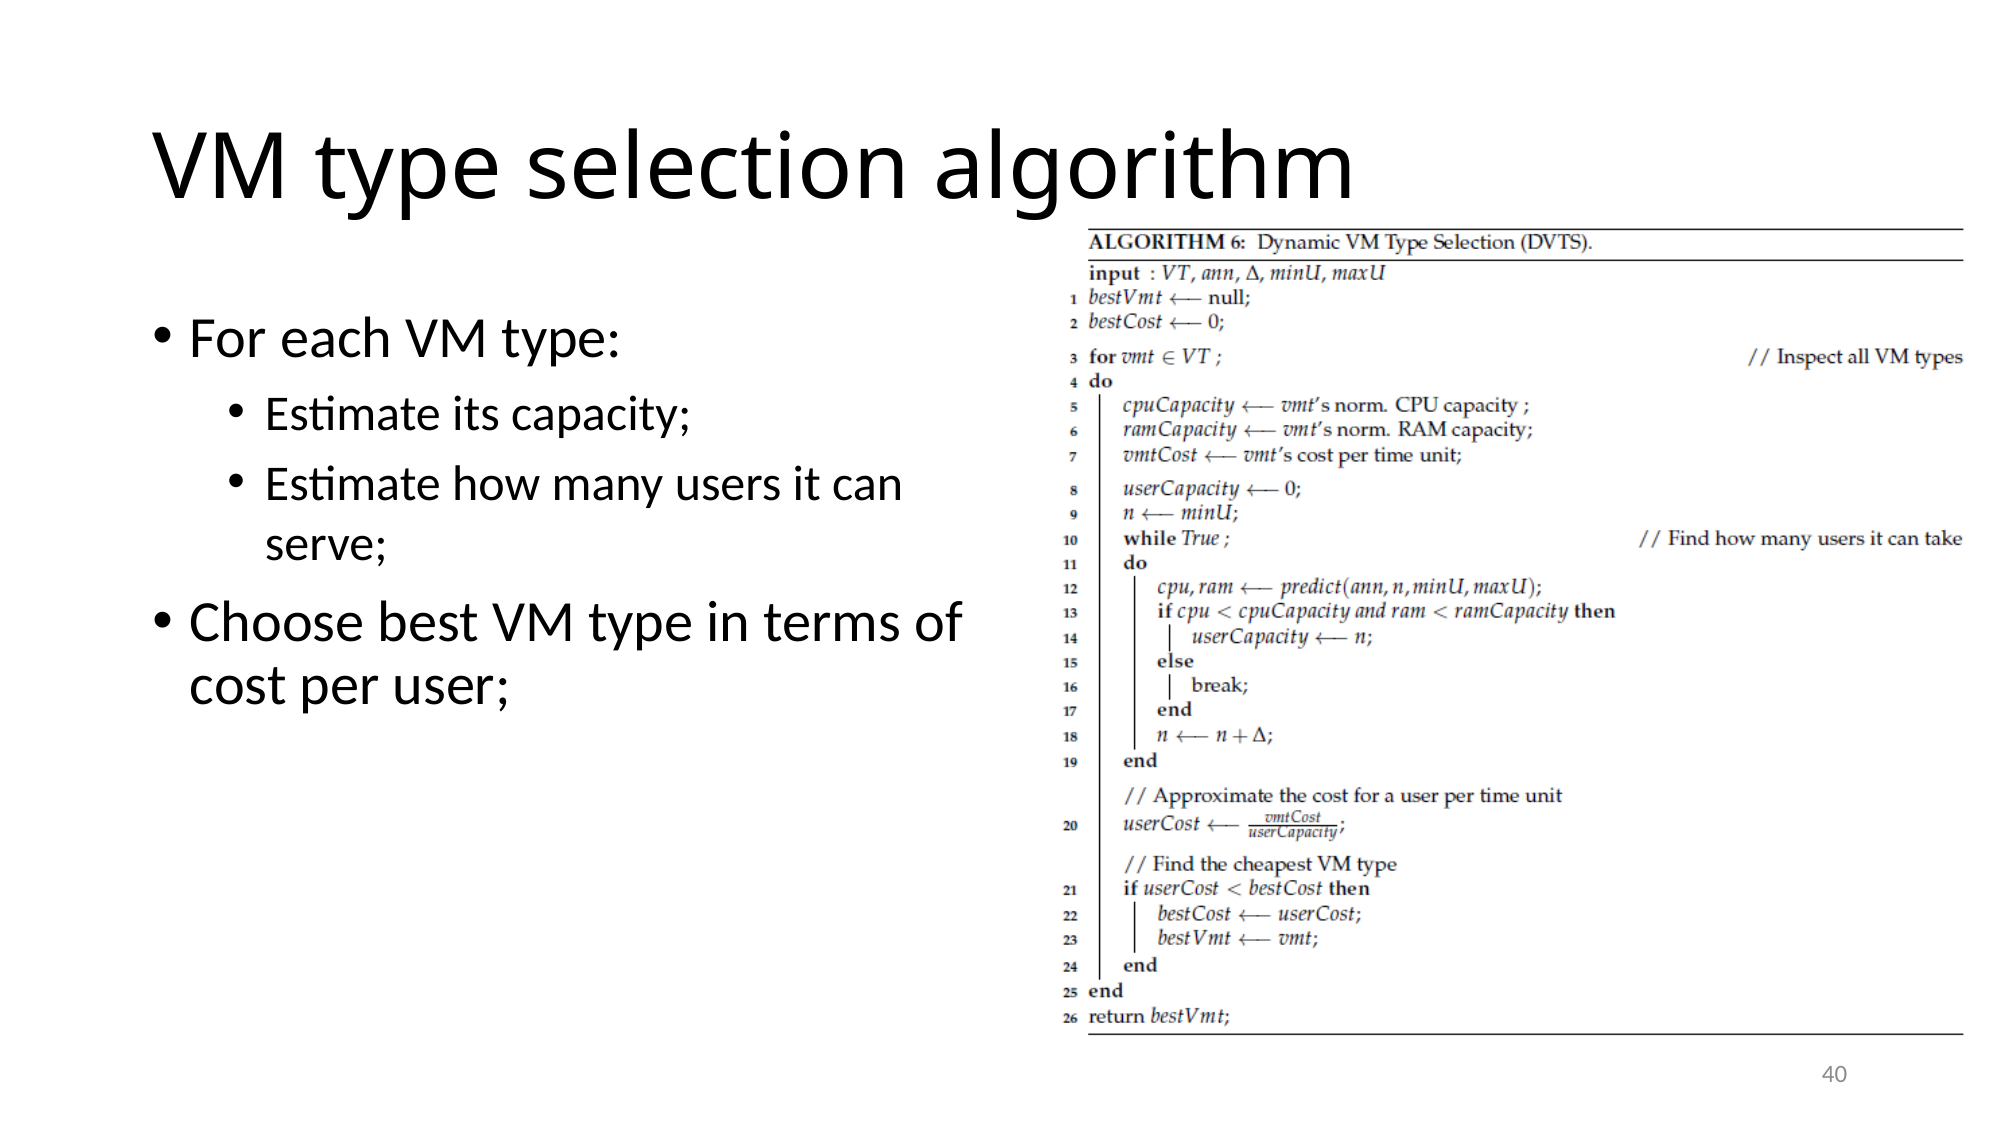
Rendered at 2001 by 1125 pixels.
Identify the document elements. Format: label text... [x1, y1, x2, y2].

title VM type selection algorithm [137, 59, 1863, 278]
list For each VM type: Estimate its capacity; Estimate how many users it can serve; Choose best VM type in terms of cost per user; [137, 299, 1043, 1014]
picture [1056, 210, 1977, 1058]
slide_number <number> [1412, 1042, 1863, 1103]
